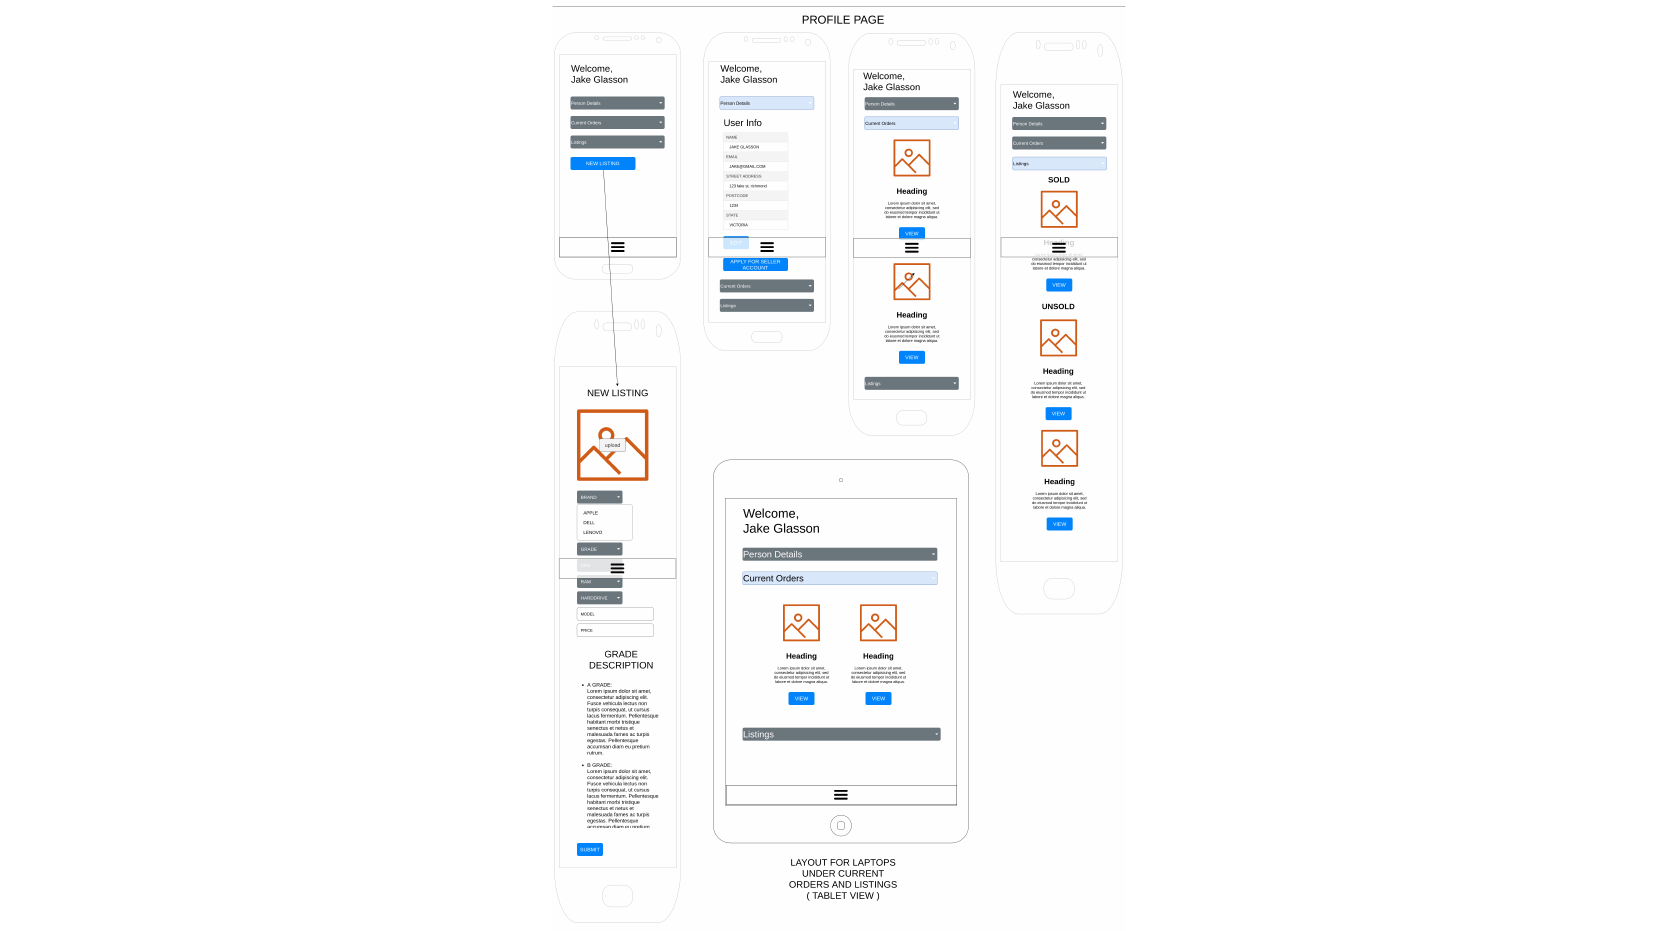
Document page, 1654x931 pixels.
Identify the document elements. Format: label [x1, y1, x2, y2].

picture [552, 0, 1126, 931]
